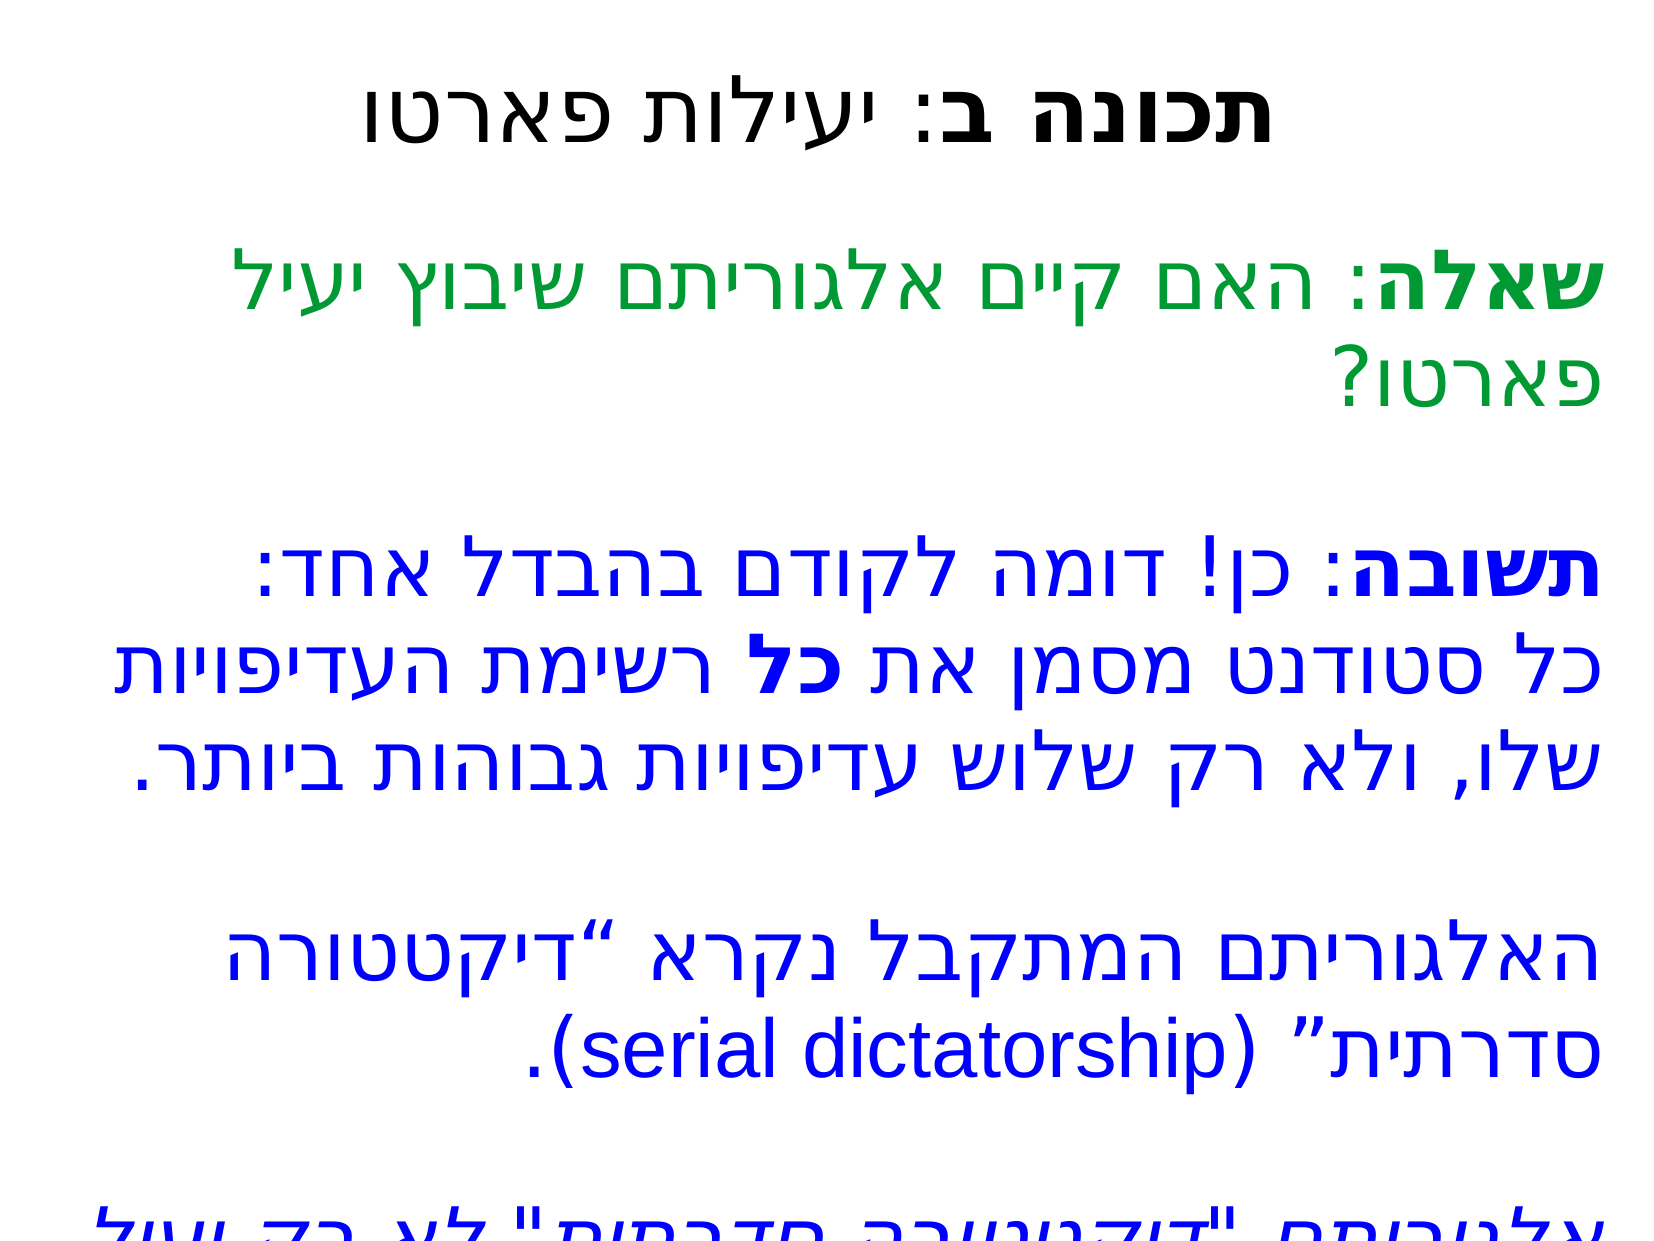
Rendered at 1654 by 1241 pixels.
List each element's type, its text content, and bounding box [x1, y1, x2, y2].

title תכונה ב: יעילות פארטו [75, 58, 1564, 163]
text_box שאלה: האם קיים אלגוריתם שיבוץ יעיל פארטו? תשובה: כן! דומה לקודם בהבדל אחד: כל סטודנט מסמן את כל רשימת העדיפויות שלו, ולא רק שלוש עדיפויות גבוהות ביותר. האלגוריתם המתקבל נקרא “דיקטטורה סדרתית” (serial dictatorship). אלגוריתם "דיקטטורה סדרתית" לא רק יעיל פארטו אלא גם אמיתי. [30, 225, 1621, 1241]
